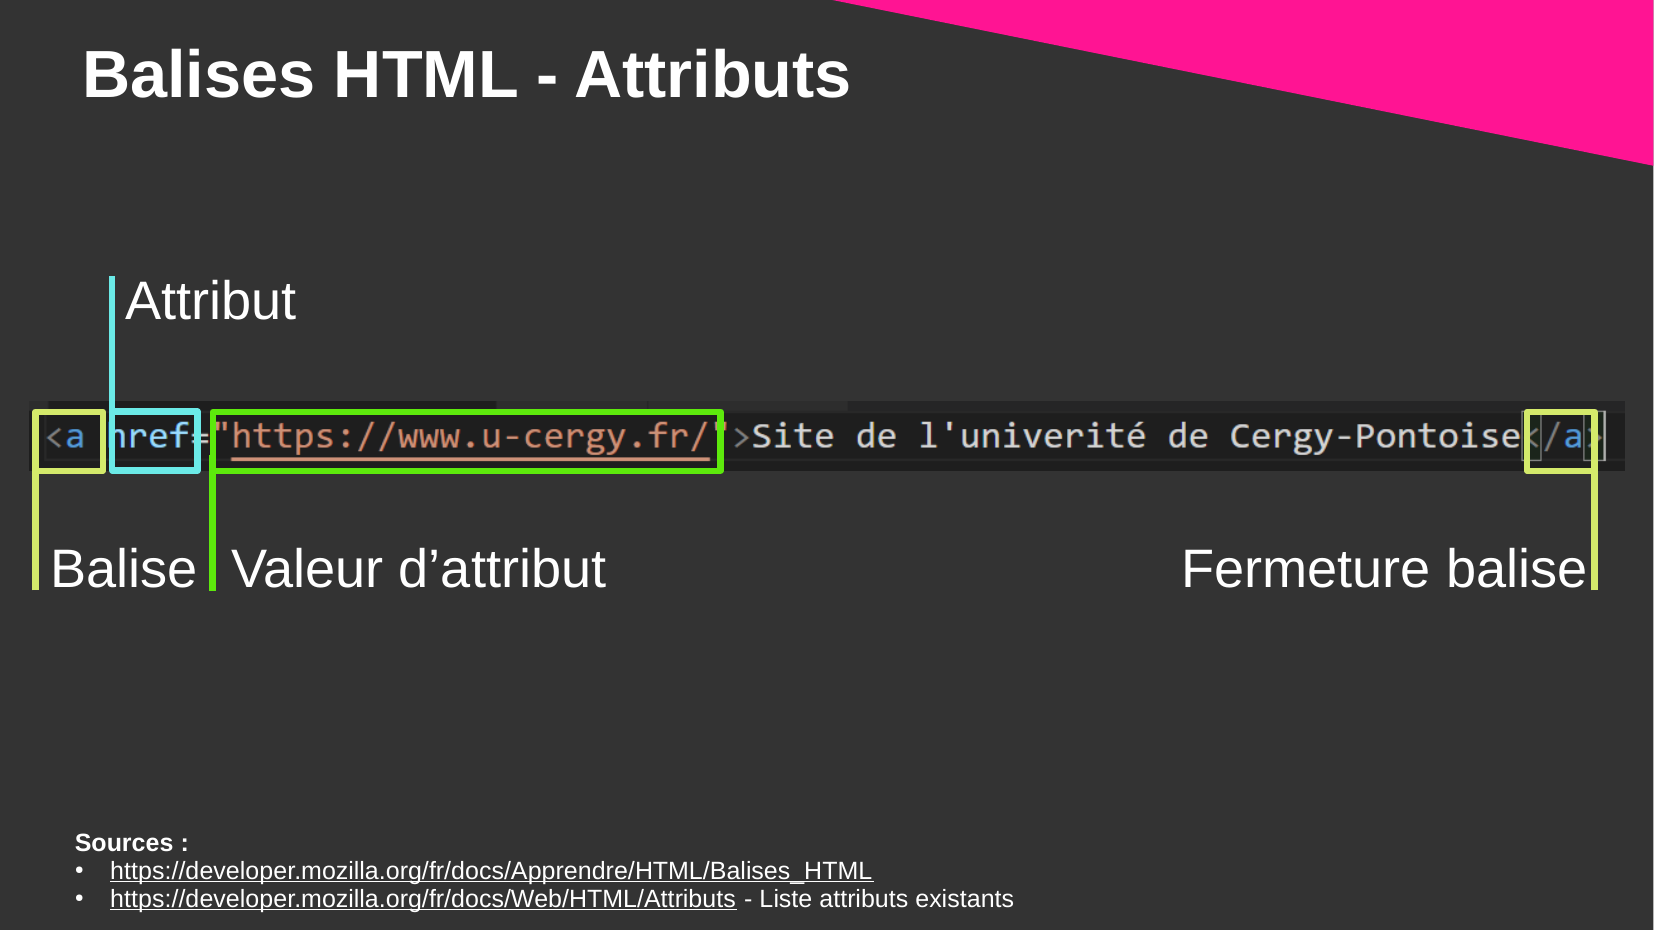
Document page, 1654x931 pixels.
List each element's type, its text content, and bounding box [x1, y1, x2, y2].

title Attribut [125, 270, 546, 333]
title Valeur d’attribut [231, 538, 652, 601]
picture [115, 401, 1625, 471]
text_box Sources : https://developer.mozilla.org/fr/docs/Apprendre/HTML/Balises_HTML https://developer.mozilla.org/fr/docs/Web/HTML/Attributs - Liste attributs existants [60, 821, 1546, 921]
picture [1530, 415, 1591, 468]
picture [216, 415, 717, 468]
picture [39, 415, 100, 468]
title Balises HTML - Attributs [82, 37, 1392, 114]
picture [115, 415, 194, 467]
title Balise [50, 538, 210, 600]
title Fermeture balise [1181, 538, 1595, 600]
picture [29, 401, 109, 471]
text_box [832, 0, 1654, 166]
